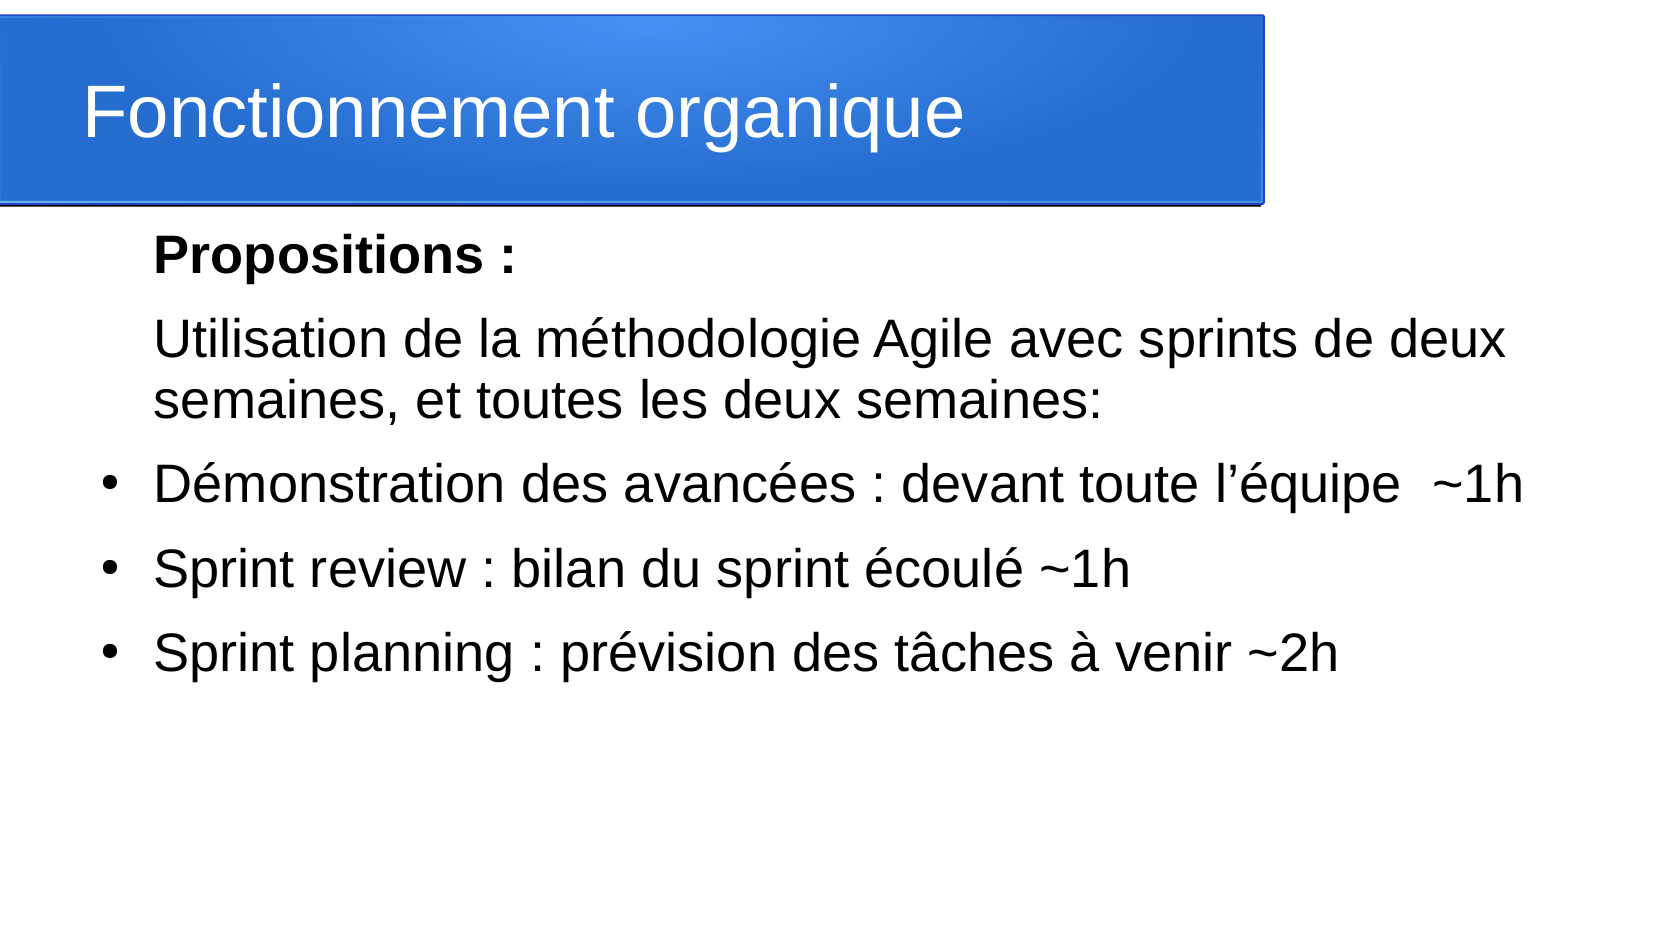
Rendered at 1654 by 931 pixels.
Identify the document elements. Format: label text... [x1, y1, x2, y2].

title Fonctionnement organique [82, 35, 1235, 189]
list Propositions : Utilisation de la méthodologie Agile avec sprints de deux semaines, et toutes les deux semaines: Démonstration des avancées : devant toute l’équipe ~1h Sprint review : bilan du sprint écoulé ~1h Sprint planning : prévision des tâches à venir ~2h [82, 224, 1571, 764]
